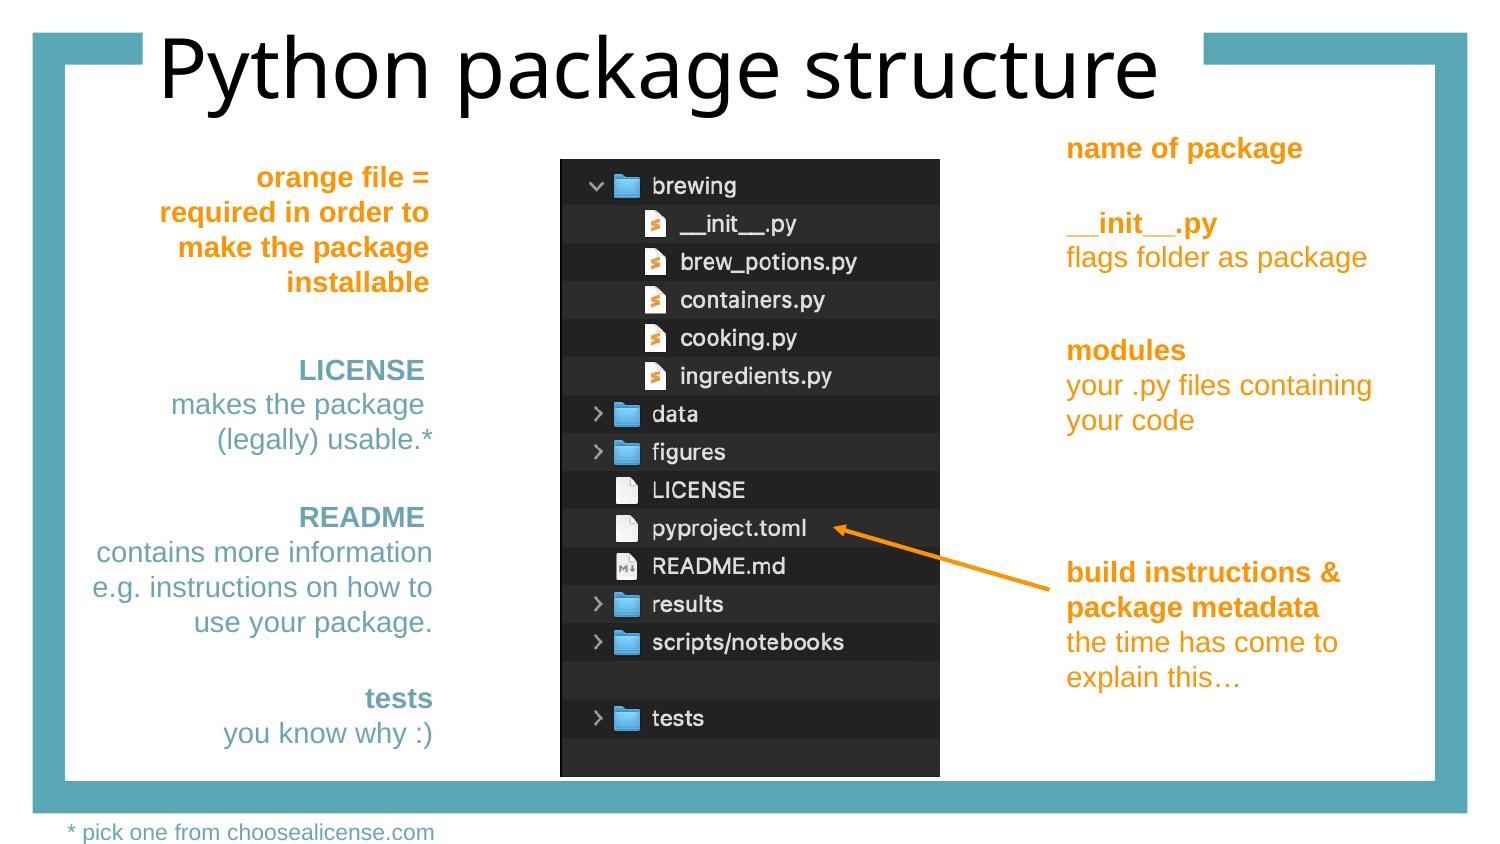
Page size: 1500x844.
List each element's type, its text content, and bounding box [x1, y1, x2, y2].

title Python package structure [142, 0, 1204, 150]
text_box modules your .py files containing your code [1058, 323, 1439, 444]
text_box orange file = required in order to make the package installable [141, 150, 438, 306]
text_box README contains more information e.g. instructions on how to use your package. [61, 491, 441, 646]
text_box build instructions & package metadata the time has come to explain this… [1058, 545, 1439, 701]
text_box name of package [1058, 122, 1439, 173]
text_box __init__.py flags folder as package [1058, 196, 1439, 282]
text_box tests you know why :) [61, 672, 441, 757]
picture [560, 159, 940, 777]
text_box LICENSE makes the package (legally) usable.* [61, 343, 441, 464]
text_box * pick one from choosealicense.com [59, 809, 443, 844]
